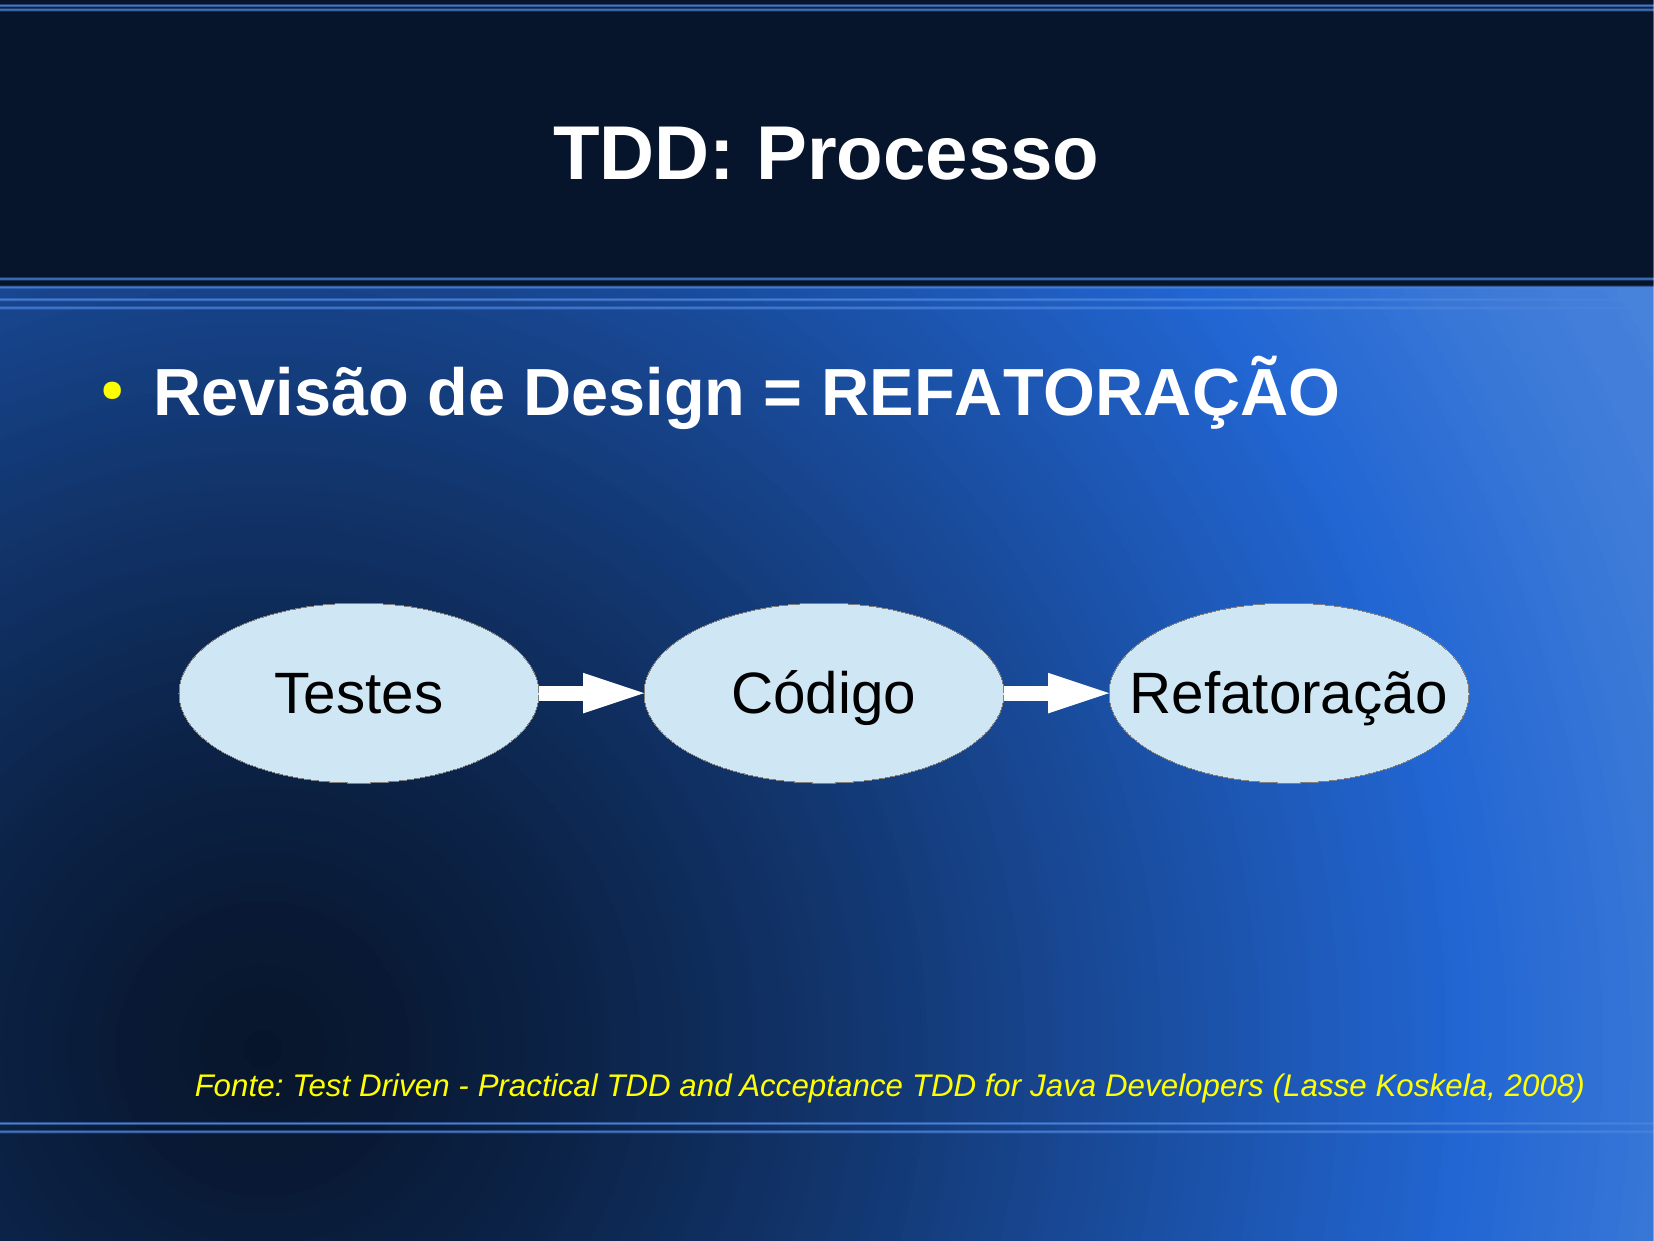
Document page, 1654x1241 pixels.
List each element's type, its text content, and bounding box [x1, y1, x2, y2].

picture [0, 0, 1654, 1241]
text_box Refatoração [1109, 603, 1470, 784]
list Revisão de Design = REFATORAÇÃO [82, 355, 1571, 1075]
title TDD: Processo [82, 49, 1571, 257]
text_box Testes [178, 603, 539, 784]
text_box Fonte: Test Driven - Practical TDD and Acceptance TDD for Java Developers (Lasse Koskela, 2008) [180, 1060, 1606, 1111]
text_box Código [644, 603, 1004, 784]
